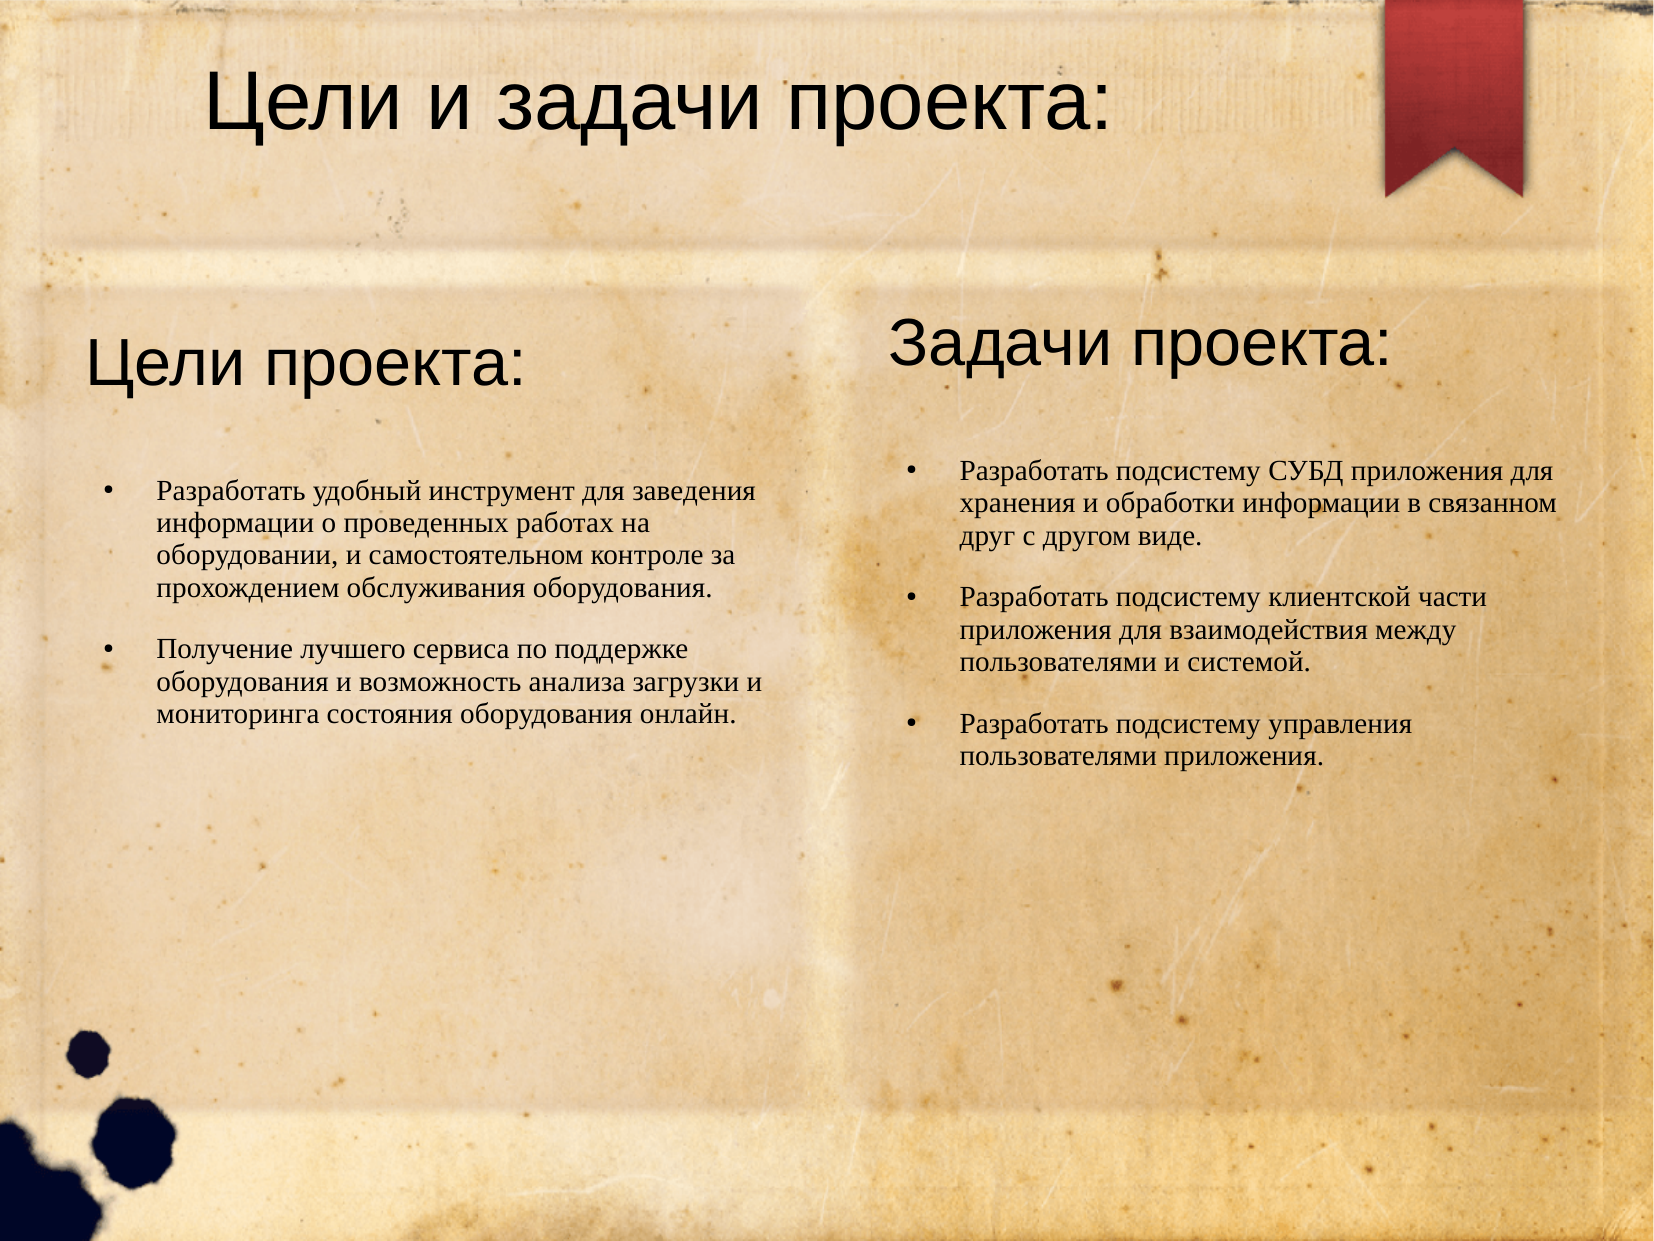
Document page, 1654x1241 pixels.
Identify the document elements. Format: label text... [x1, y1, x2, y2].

text_box Цели и задачи проекта: [188, 47, 1288, 249]
text_box Задачи проекта: Разработать подсистему СУБД приложения для хранения и обработки информации в связанном друг с другом виде. Разработать подсистему клиентской части приложения для взаимодействия между пользователями и системой. Разработать подсистему управления пользователями приложения. [874, 297, 1630, 1154]
picture [0, 0, 1654, 1241]
text_box Цели проекта: Разработать удобный инструмент для заведения информации о проведенных работах на оборудовании, и самостоятельном контроле за прохождением обслуживания оборудования. Получение лучшего сервиса по поддержке оборудования и возможность анализа загрузки и мониторинга состояния оборудования онлайн. [70, 317, 804, 1099]
